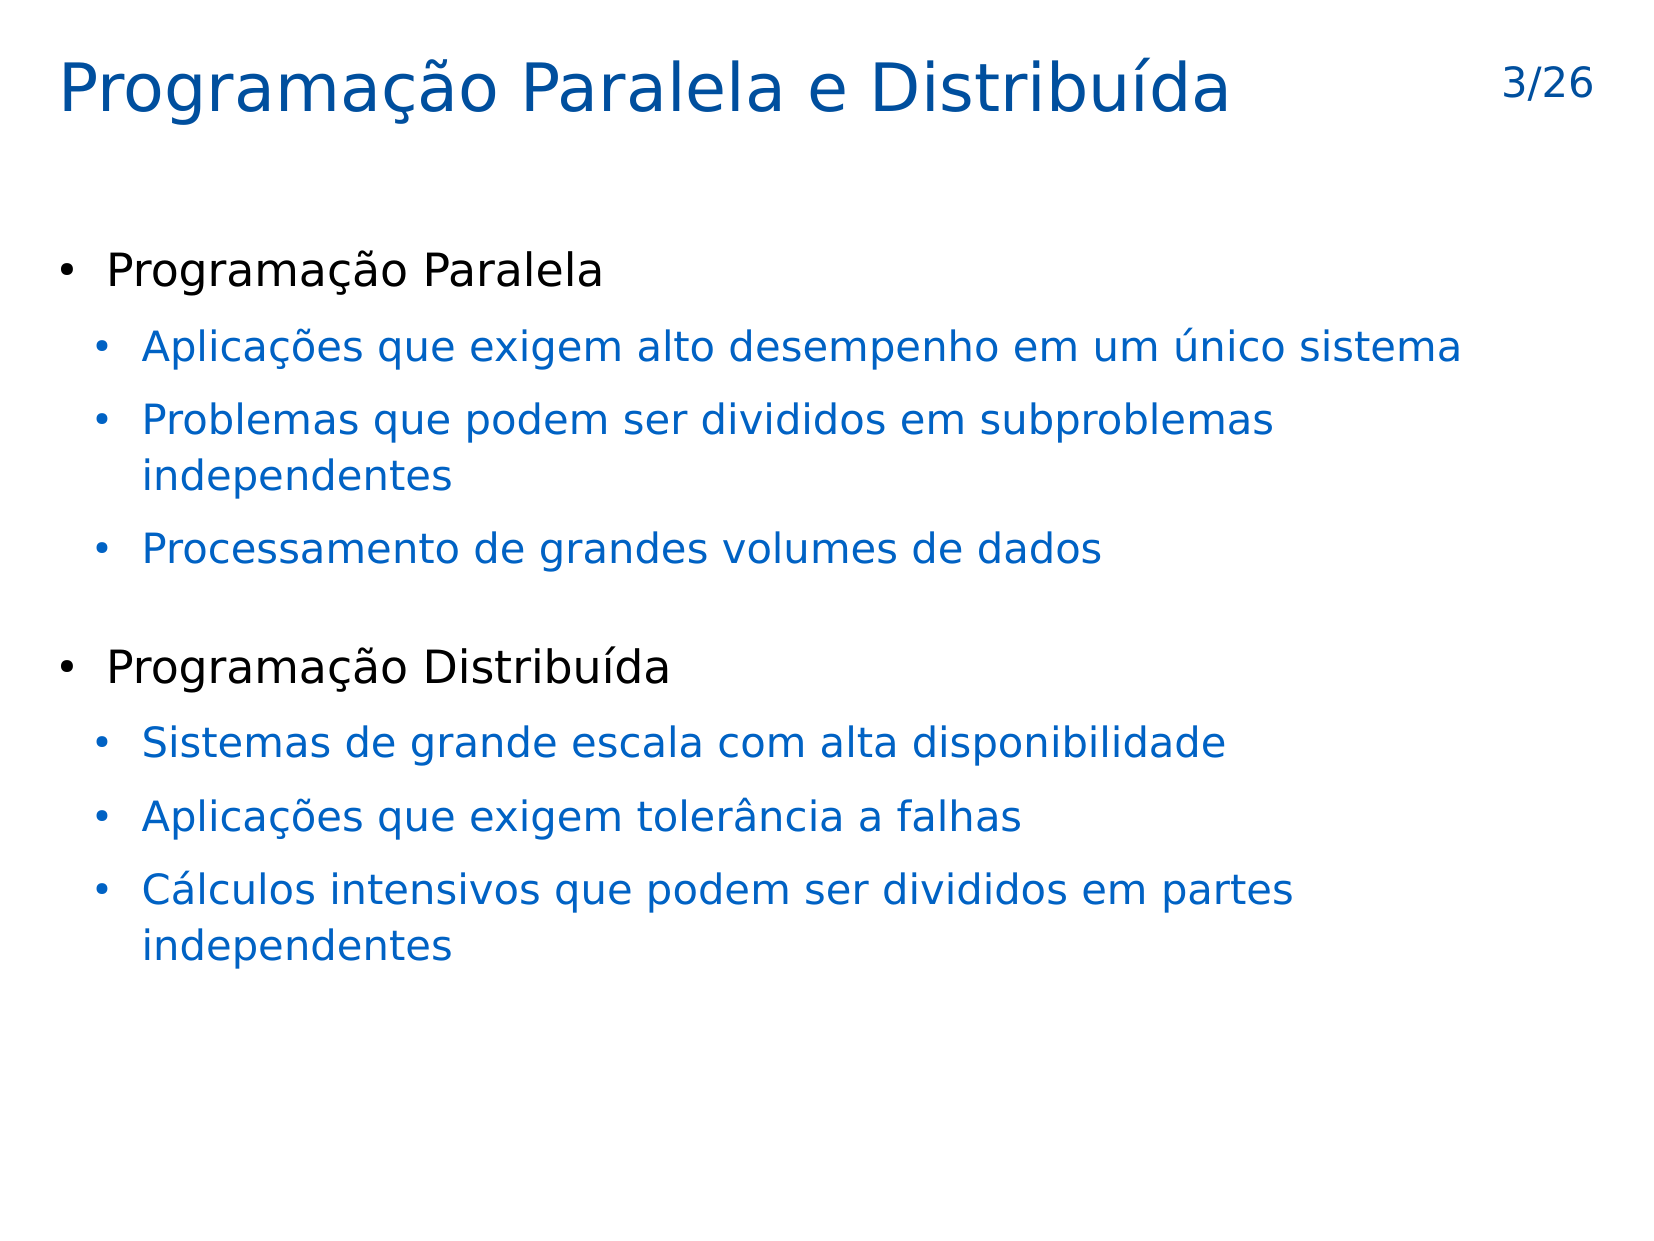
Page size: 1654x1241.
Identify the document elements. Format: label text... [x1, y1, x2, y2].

list Programação Paralela Aplicações que exigem alto desempenho em um único sistema Problemas que podem ser divididos em subproblemas independentes Processamento de grandes volumes de dados Programação Distribuída Sistemas de grande escala com alta disponibilidade Aplicações que exigem tolerância a falhas Cálculos intensivos que podem ser divididos em partes independentes [59, 236, 1595, 1211]
title Programação Paralela e Distribuída [59, 29, 1625, 148]
